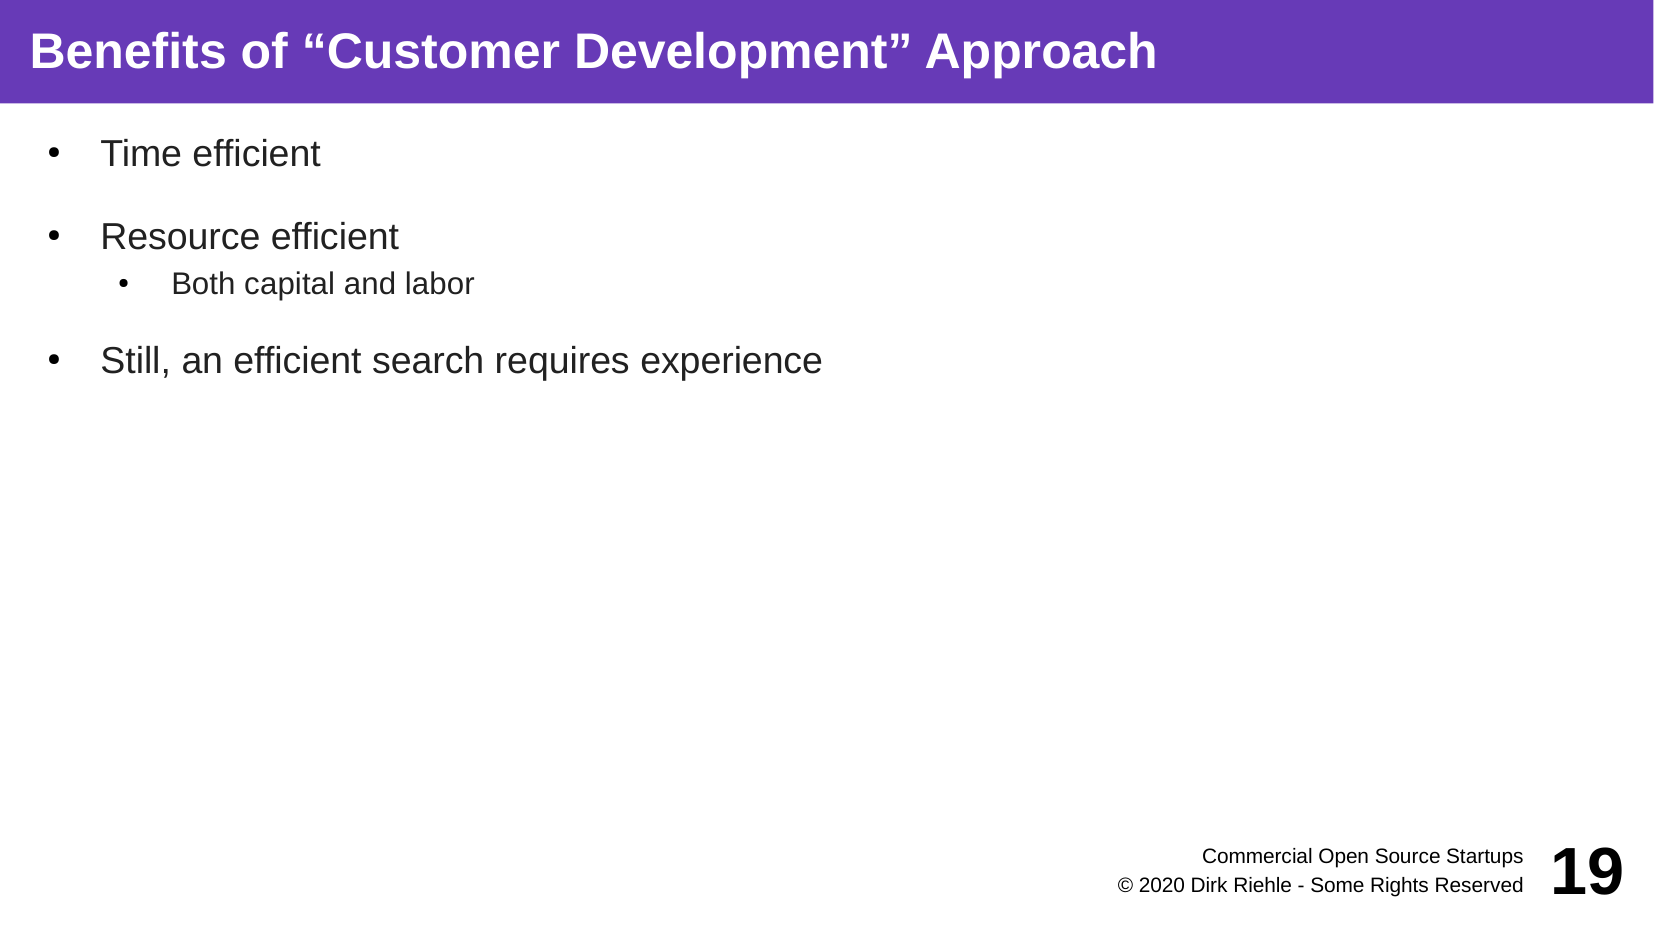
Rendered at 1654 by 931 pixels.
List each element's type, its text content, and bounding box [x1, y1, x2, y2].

list Time efficient Resource efficient Both capital and labor Still, an efficient search requires experience [29, 132, 1625, 813]
title Benefits of “Customer Development” Approach [0, 0, 1654, 104]
